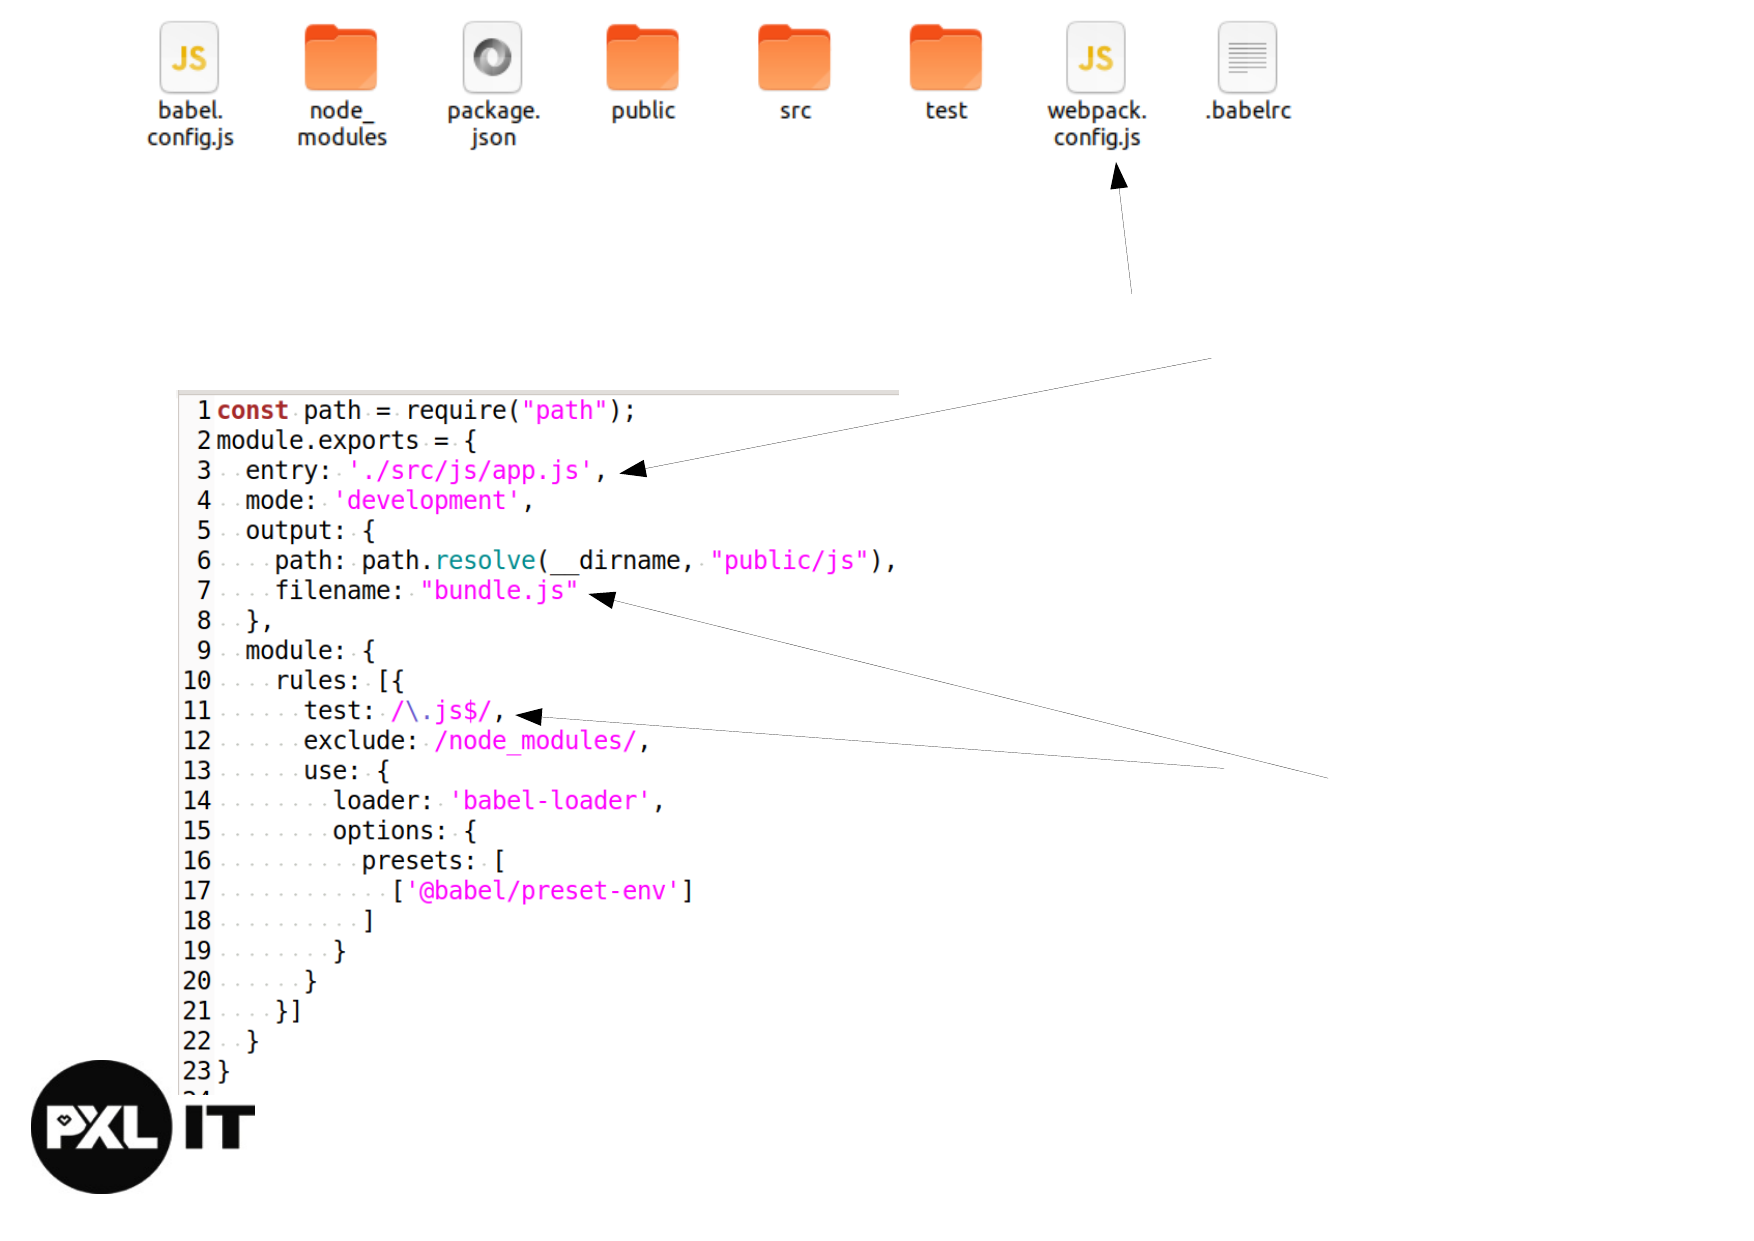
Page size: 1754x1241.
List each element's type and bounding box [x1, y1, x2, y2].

picture [127, 15, 1362, 235]
picture [31, 390, 899, 1194]
